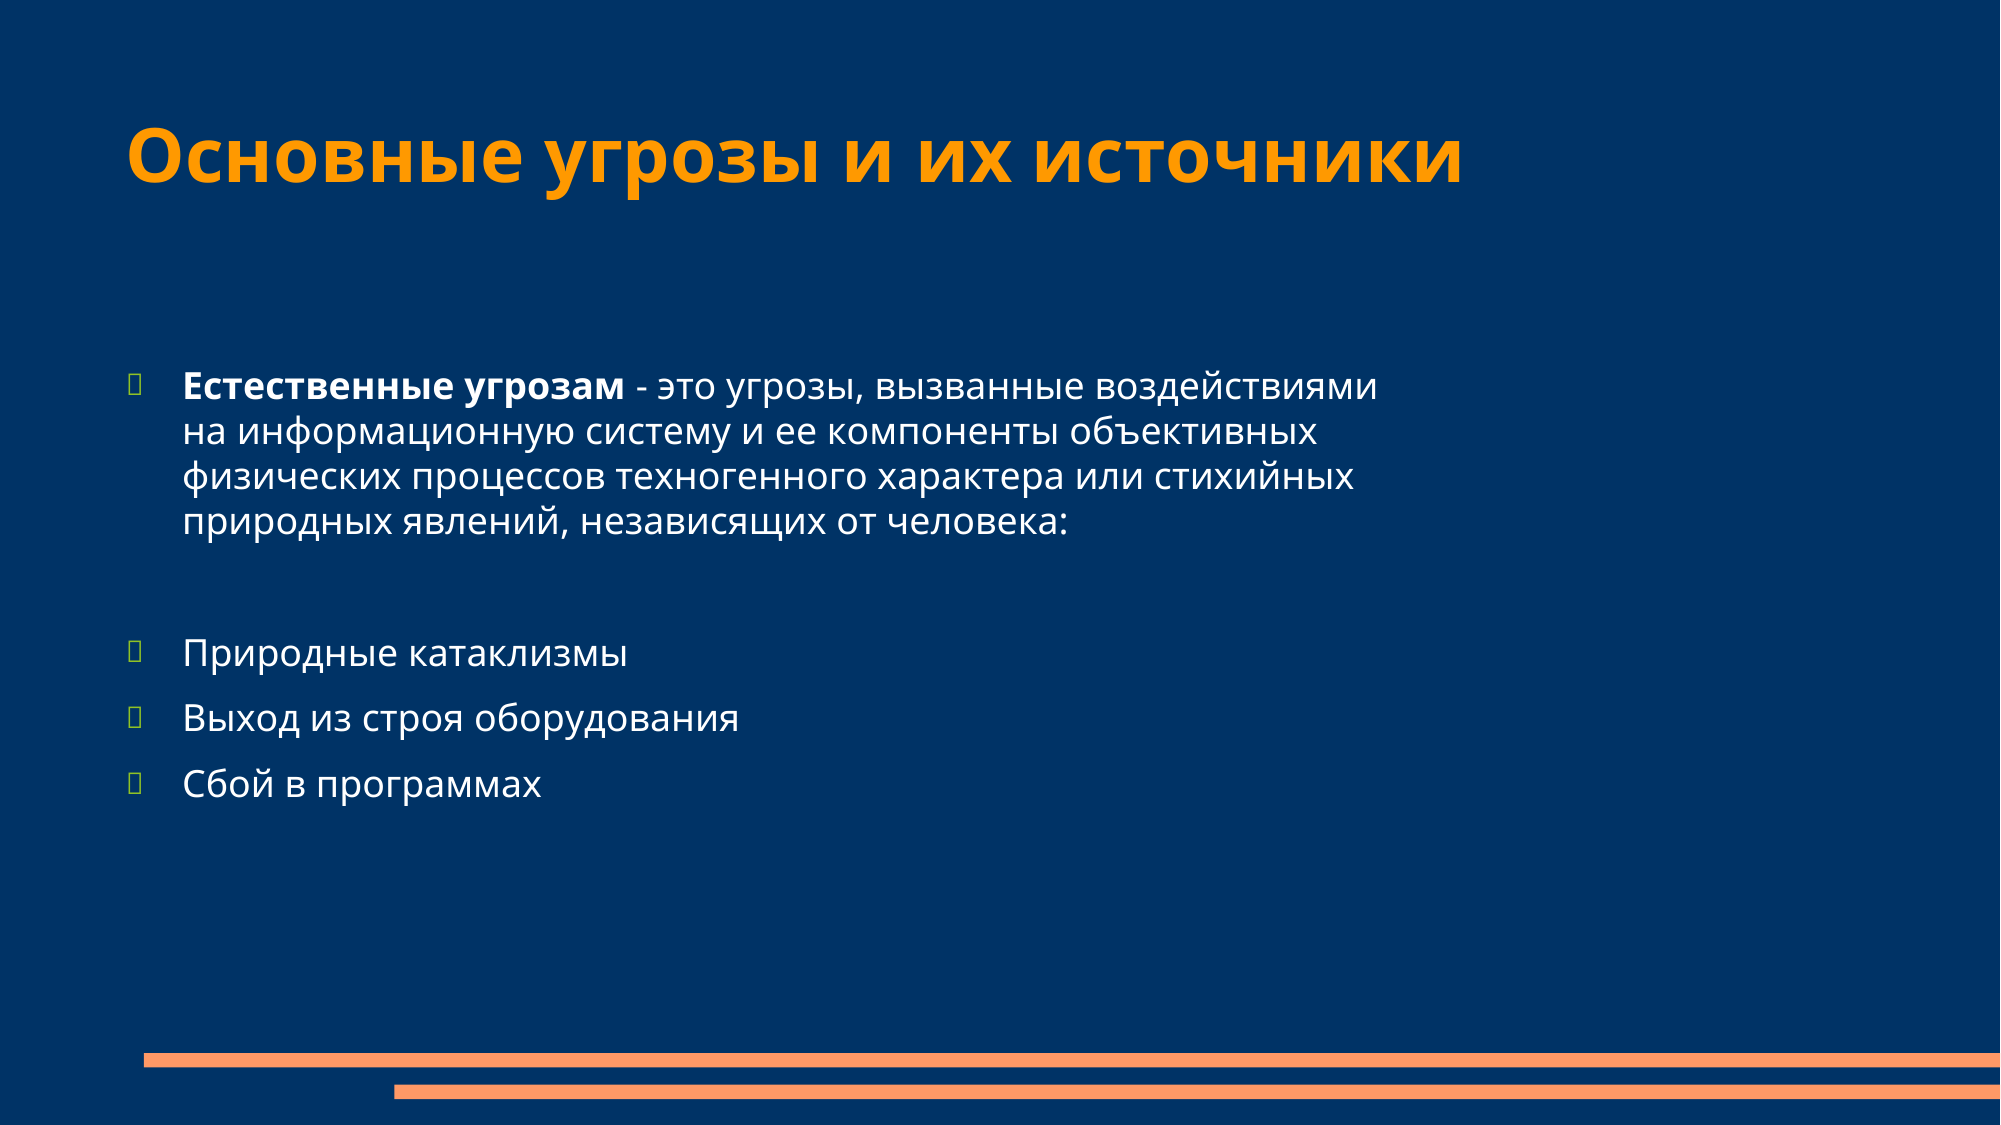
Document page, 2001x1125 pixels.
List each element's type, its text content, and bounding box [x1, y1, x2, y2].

list Естественные угрозам - это угрозы, вызванные воздействиями на информационную систему и ее компоненты объективных физических процессов техногенного характера или стихийных природных явлений, независящих от человека: Природные катаклизмы Выход из строя оборудования Сбой в программах [111, 354, 1522, 992]
title Основные угрозы и их источники [111, 99, 1522, 317]
